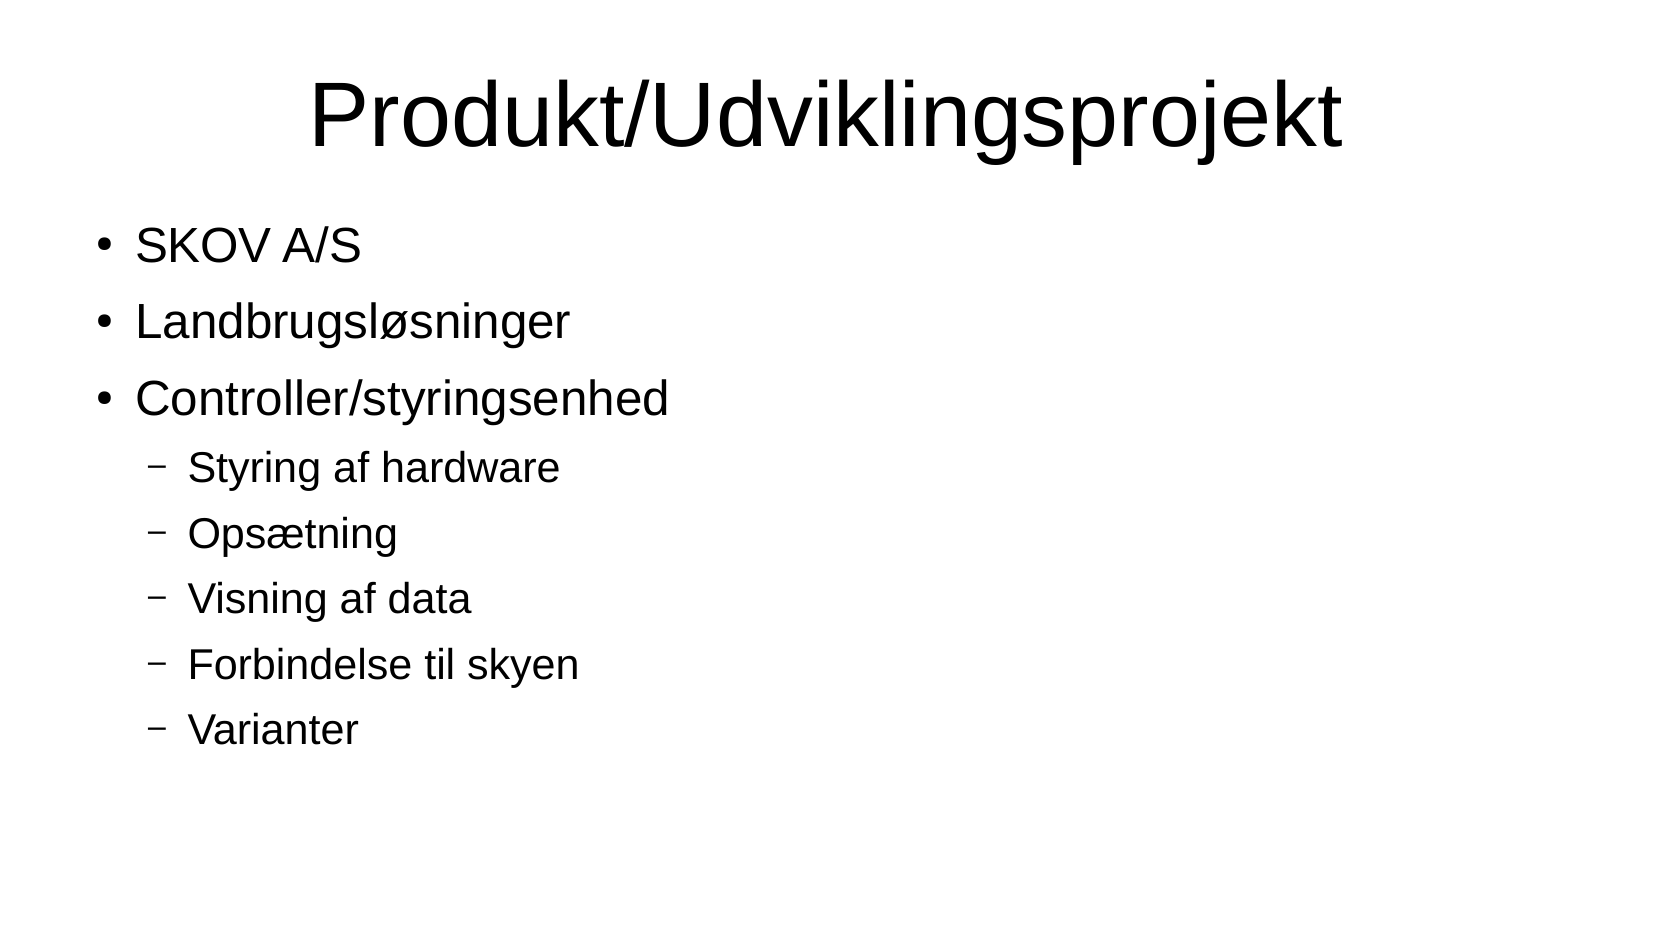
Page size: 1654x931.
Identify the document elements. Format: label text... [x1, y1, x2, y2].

list SKOV A/S Landbrugsløsninger Controller/styringsenhed Styring af hardware Opsætning Visning af data Forbindelse til skyen Varianter [82, 217, 1571, 758]
title Produkt/Udviklingsprojekt [82, 37, 1571, 193]
